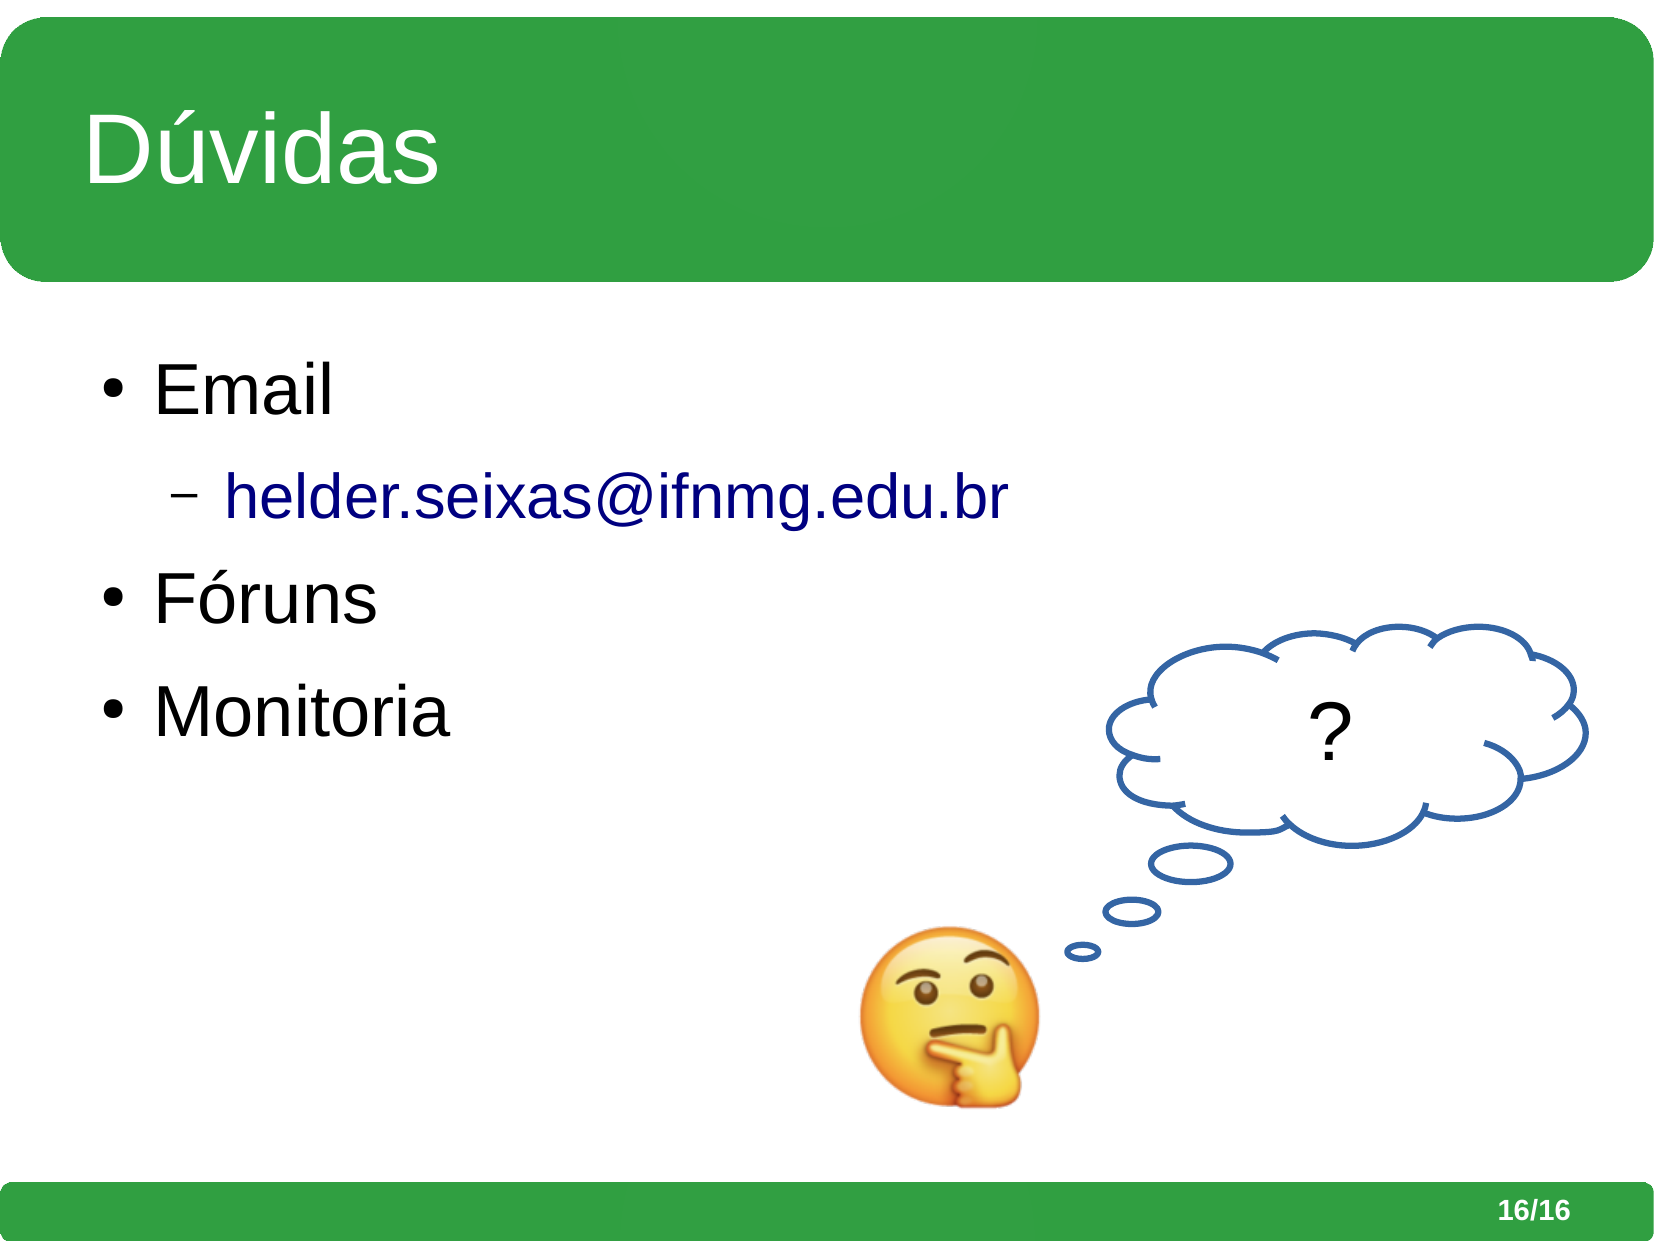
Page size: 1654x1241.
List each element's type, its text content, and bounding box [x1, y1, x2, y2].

text_box ? [1134, 626, 1586, 846]
list Email helder.seixas@ifnmg.edu.br Fóruns Monitoria [82, 349, 1134, 1069]
text_box ? [1134, 899, 1159, 924]
title Dúvidas [82, 47, 1571, 252]
picture [856, 1069, 1044, 1110]
text_box ? [1151, 845, 1231, 883]
